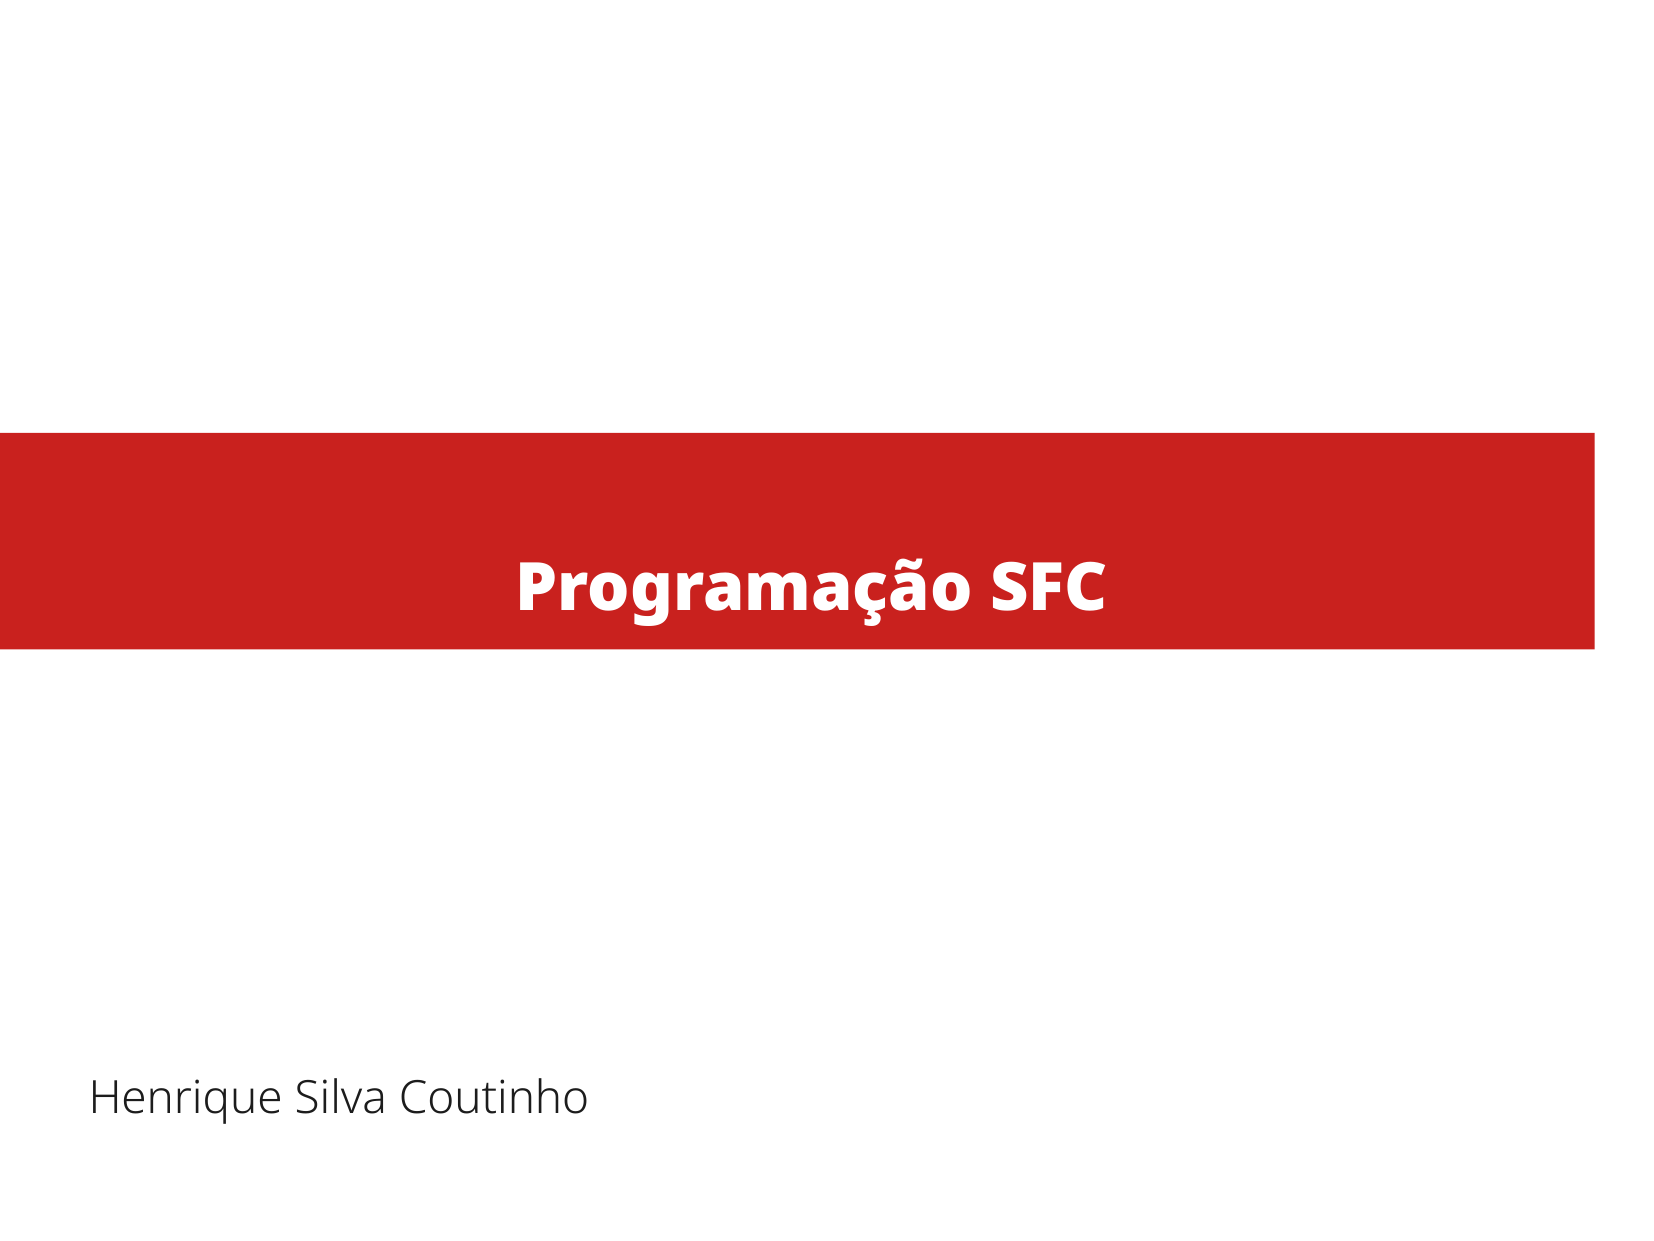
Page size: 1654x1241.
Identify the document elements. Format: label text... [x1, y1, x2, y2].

subtitle Henrique Silva Coutinho [88, 688, 1565, 1103]
title Programação SFC [58, 472, 1565, 630]
